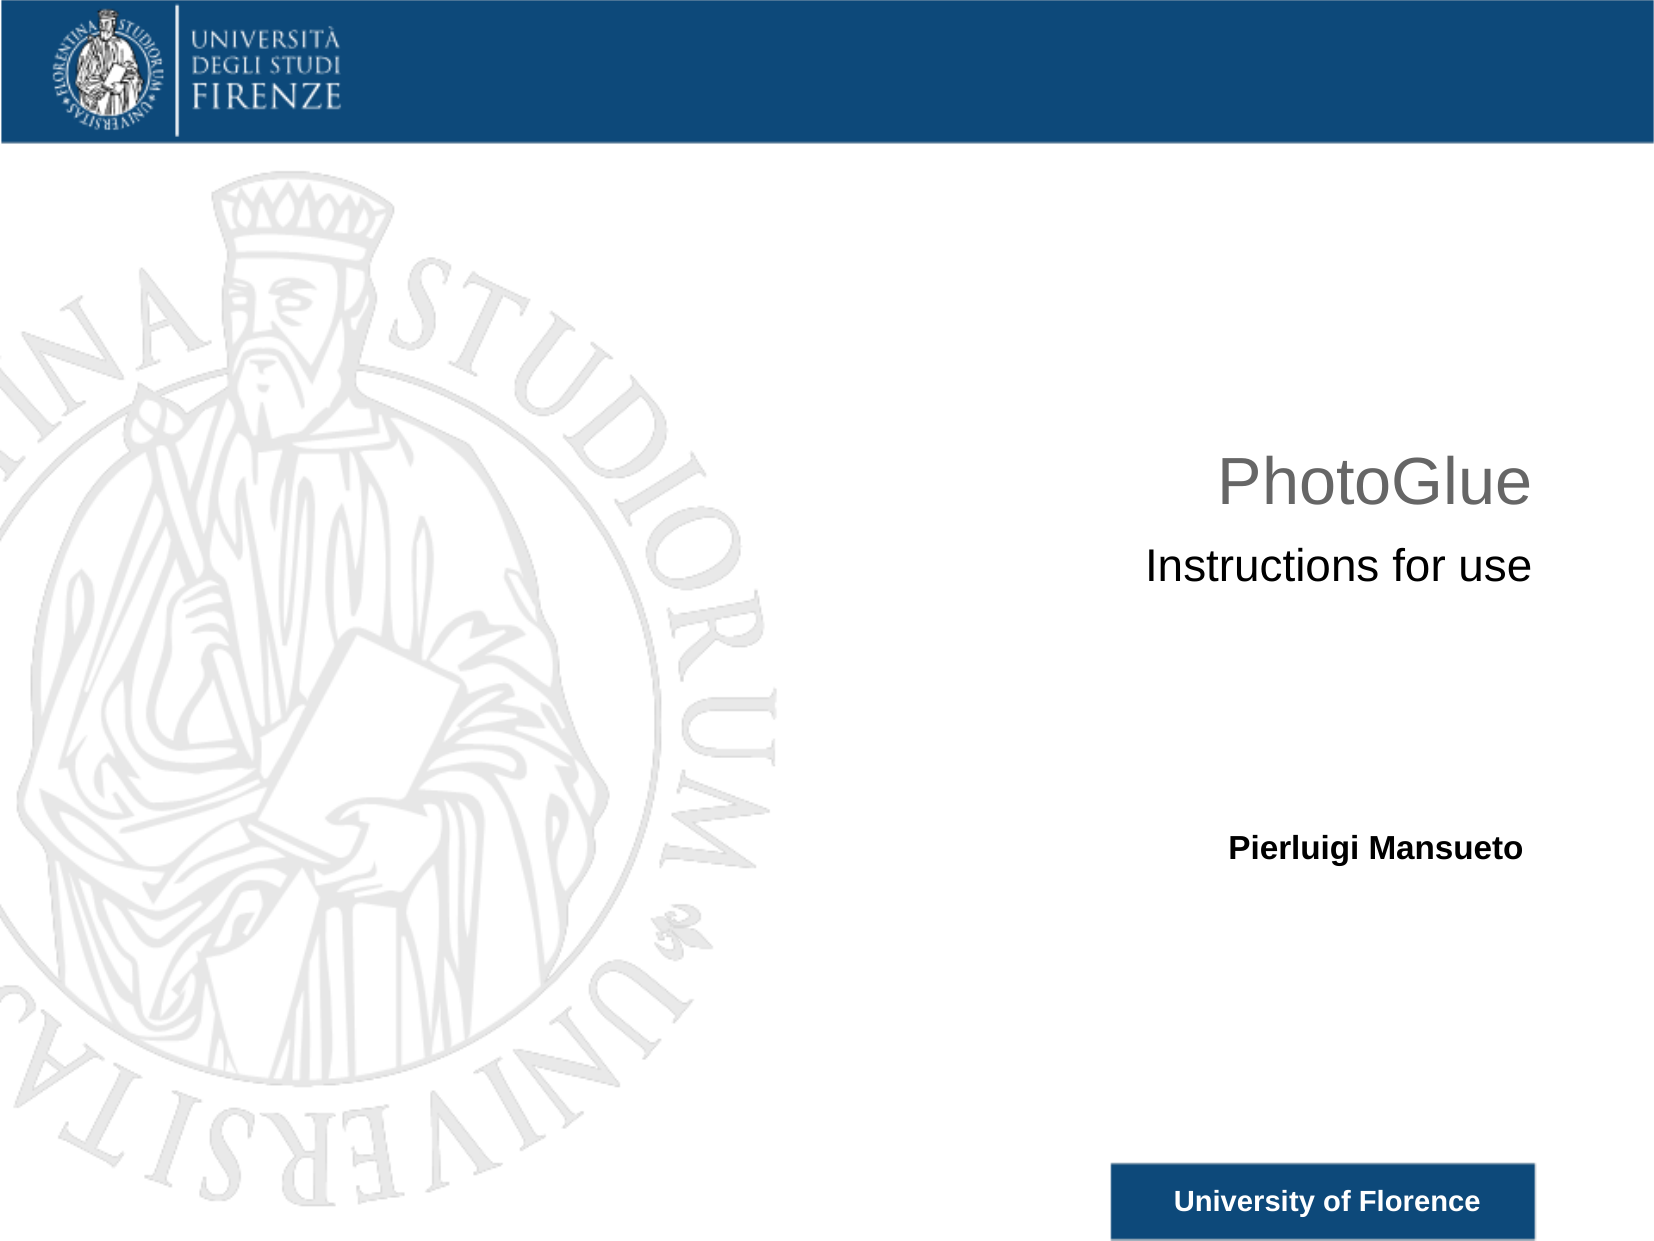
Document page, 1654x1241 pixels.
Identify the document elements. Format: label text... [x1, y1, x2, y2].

subtitle PhotoGlue [773, 419, 1536, 535]
text_box Instructions for use [673, 535, 1536, 587]
text_box Pierluigi Mansueto [673, 822, 1536, 871]
text_box University of Florence [629, 1175, 1492, 1224]
picture [0, 0, 1654, 1241]
